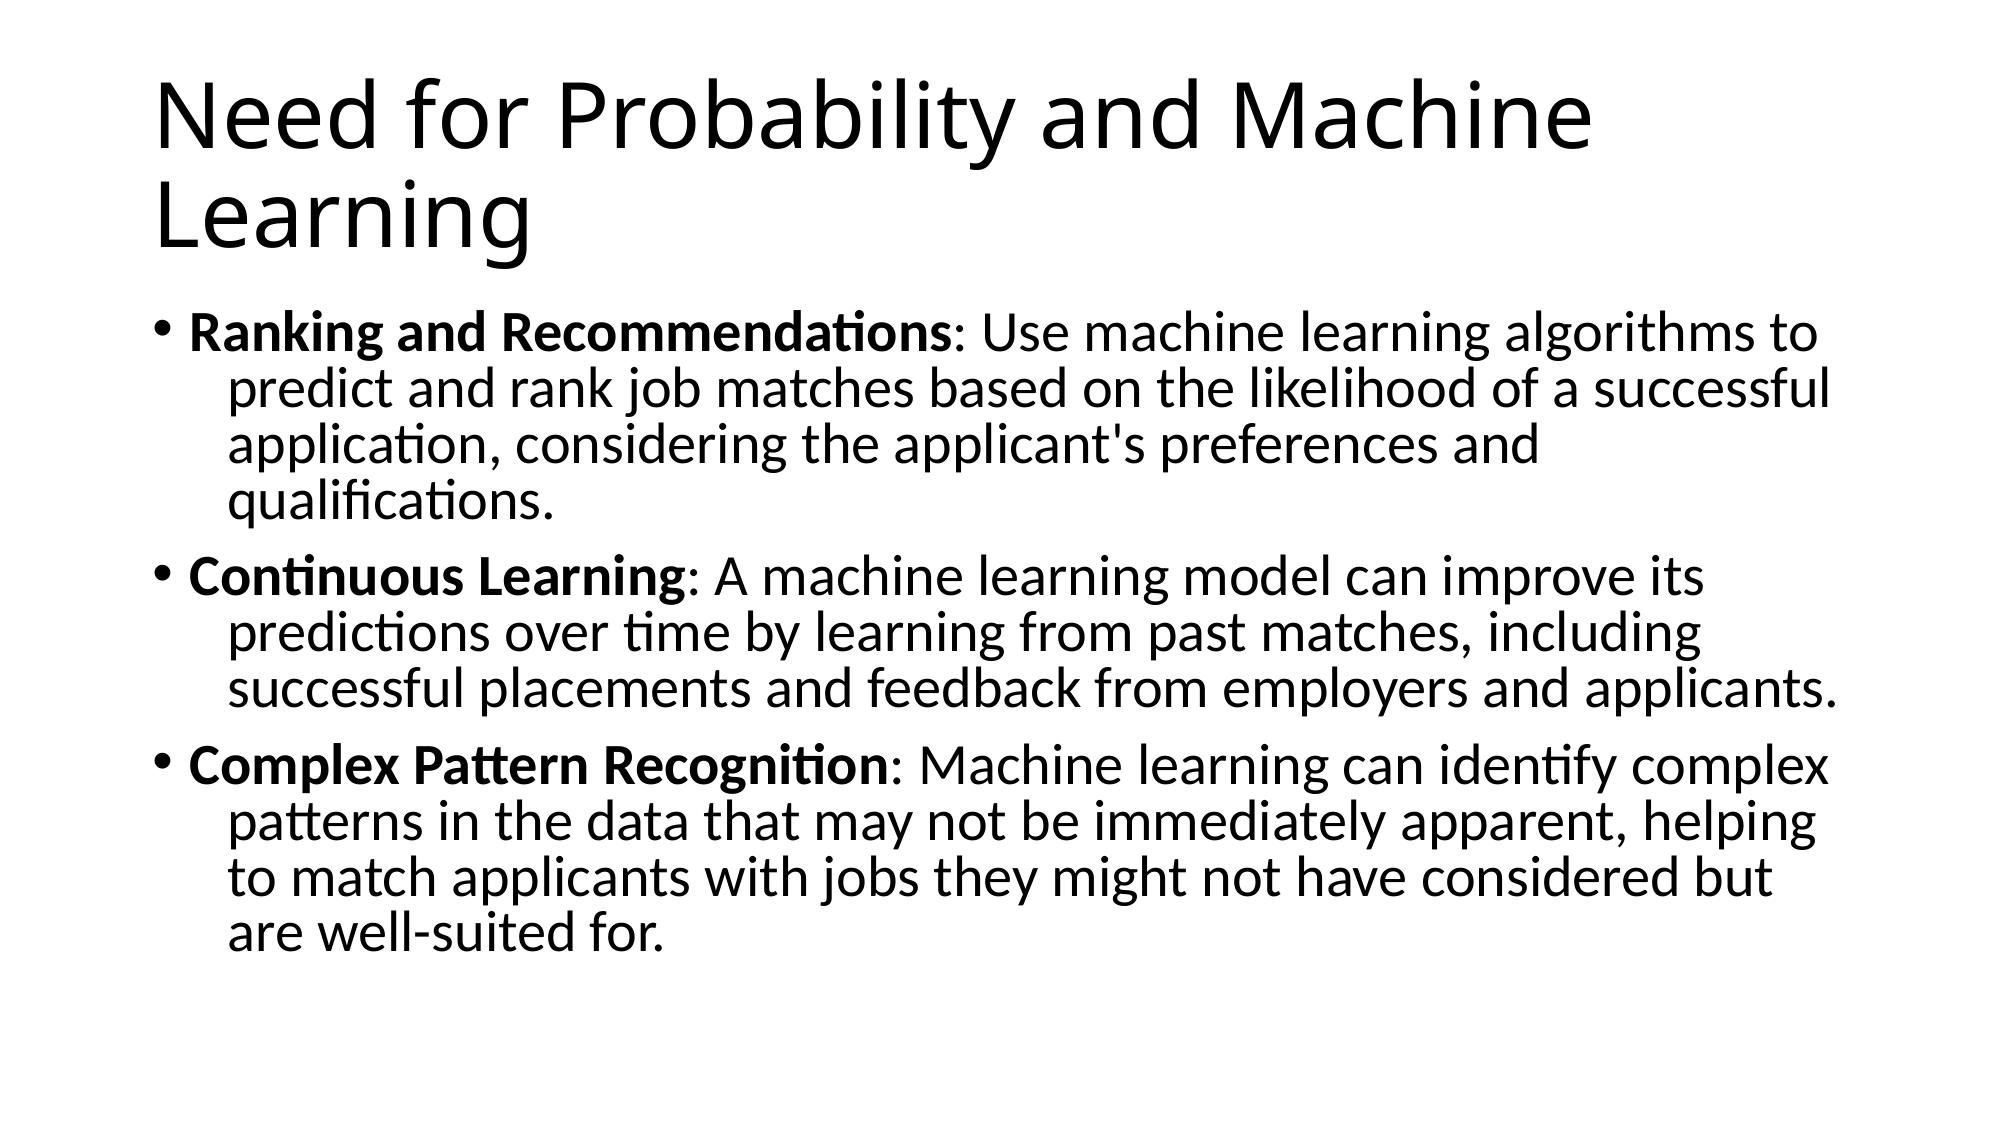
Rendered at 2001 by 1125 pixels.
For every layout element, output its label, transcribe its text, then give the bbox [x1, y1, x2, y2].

title Need for Probability and Machine Learning [137, 59, 1863, 278]
list Ranking and Recommendations: Use machine learning algorithms to predict and rank job matches based on the likelihood of a successful application, considering the applicant's preferences and qualifications. Continuous Learning: A machine learning model can improve its predictions over time by learning from past matches, including successful placements and feedback from employers and applicants. Complex Pattern Recognition: Machine learning can identify complex patterns in the data that may not be immediately apparent, helping to match applicants with jobs they might not have considered but are well-suited for. [137, 299, 1863, 1014]
